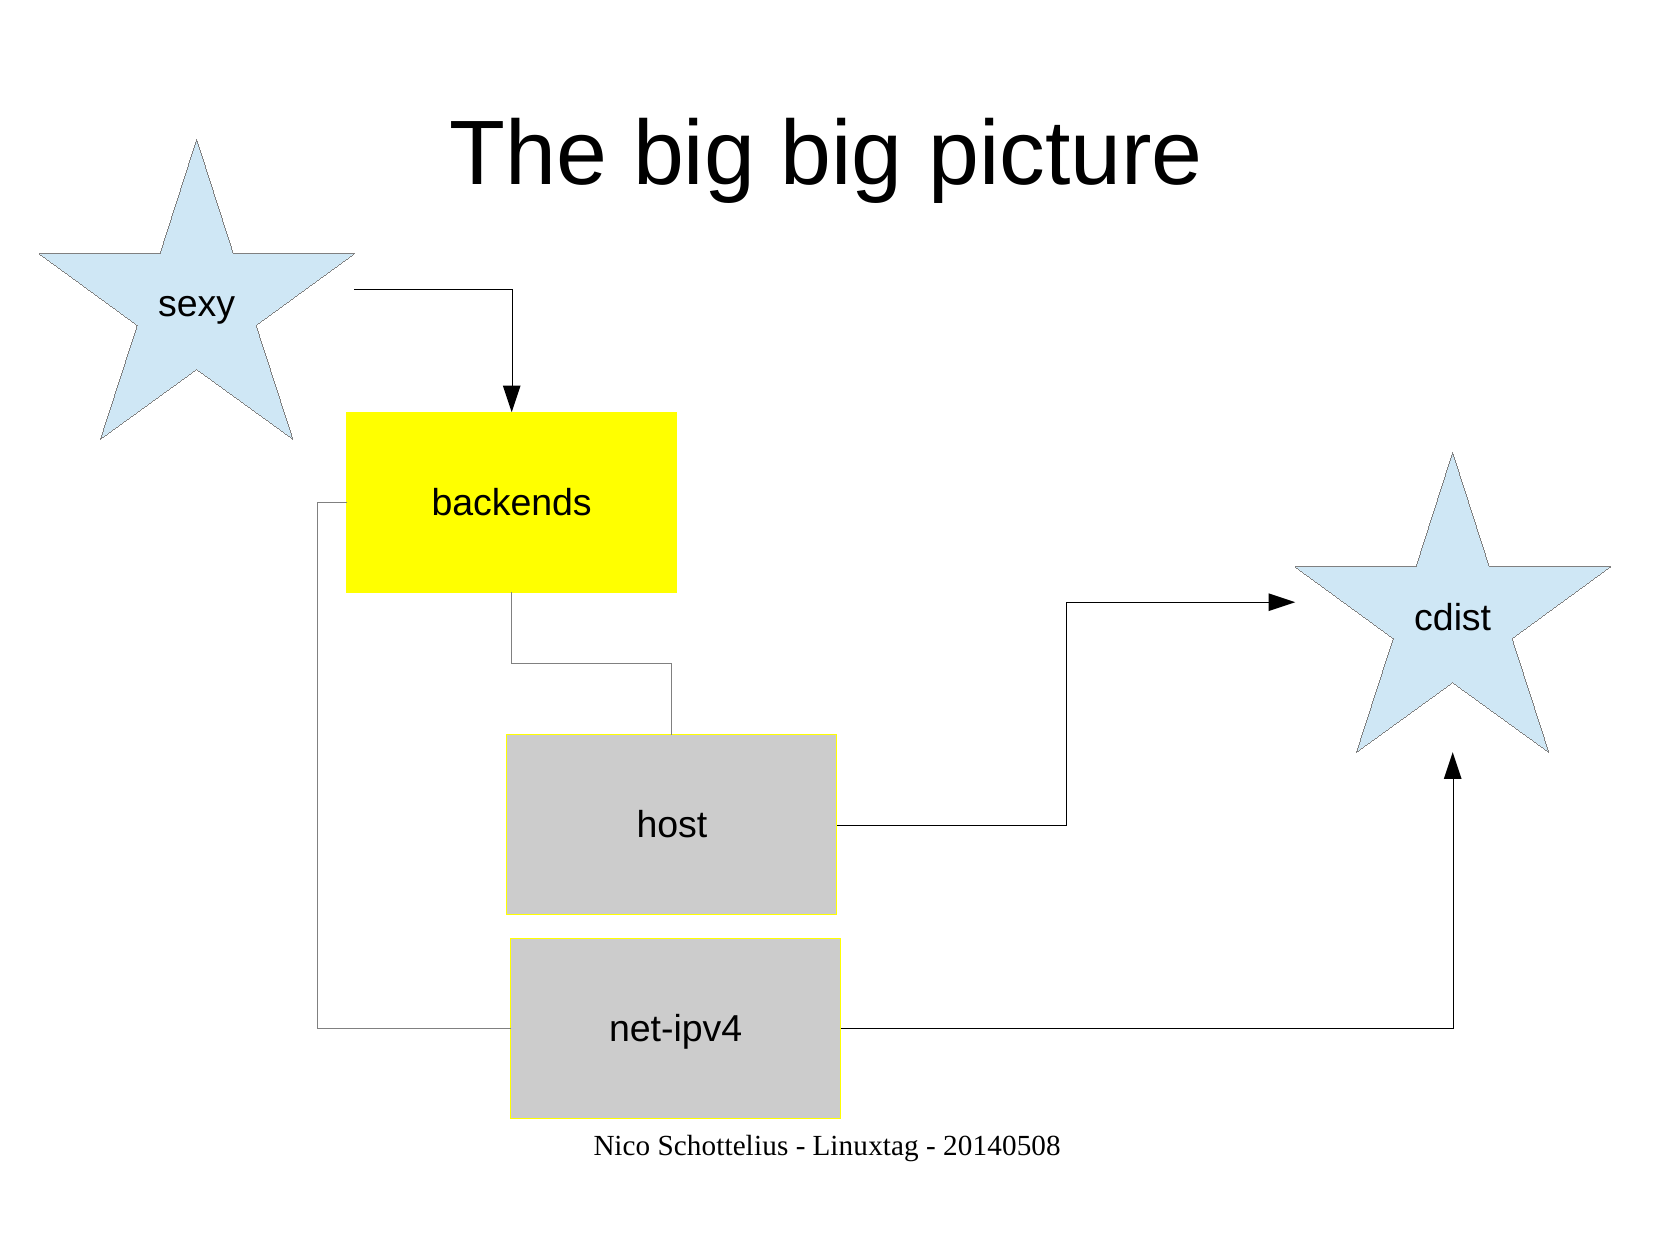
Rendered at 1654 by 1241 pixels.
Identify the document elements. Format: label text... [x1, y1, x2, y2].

text_box backends [346, 412, 677, 593]
text_box host [506, 734, 837, 915]
text_box sexy [39, 139, 355, 440]
text_box net-ipv4 [510, 938, 841, 1119]
title The big big picture [82, 49, 1571, 257]
text_box cdist [1295, 452, 1611, 753]
